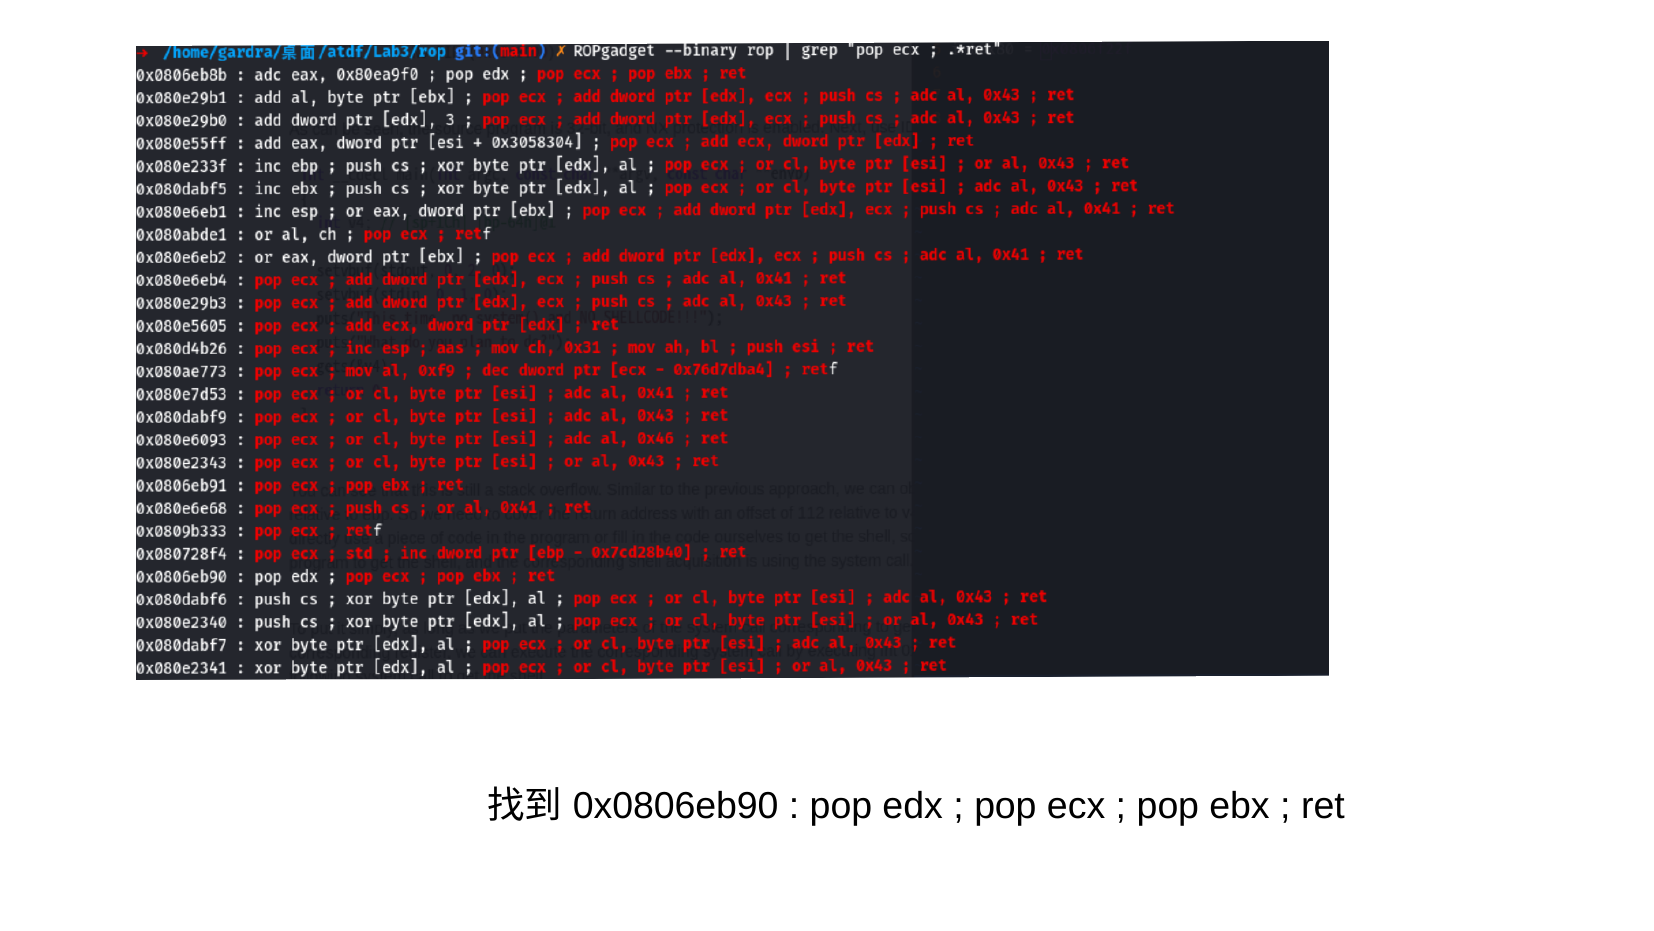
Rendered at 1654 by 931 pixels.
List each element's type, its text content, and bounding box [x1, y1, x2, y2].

text_box 找到0x0806eb90 : pop edx ; pop ecx ; pop ebx ; ret [472, 767, 1418, 931]
picture [135, 40, 1329, 680]
